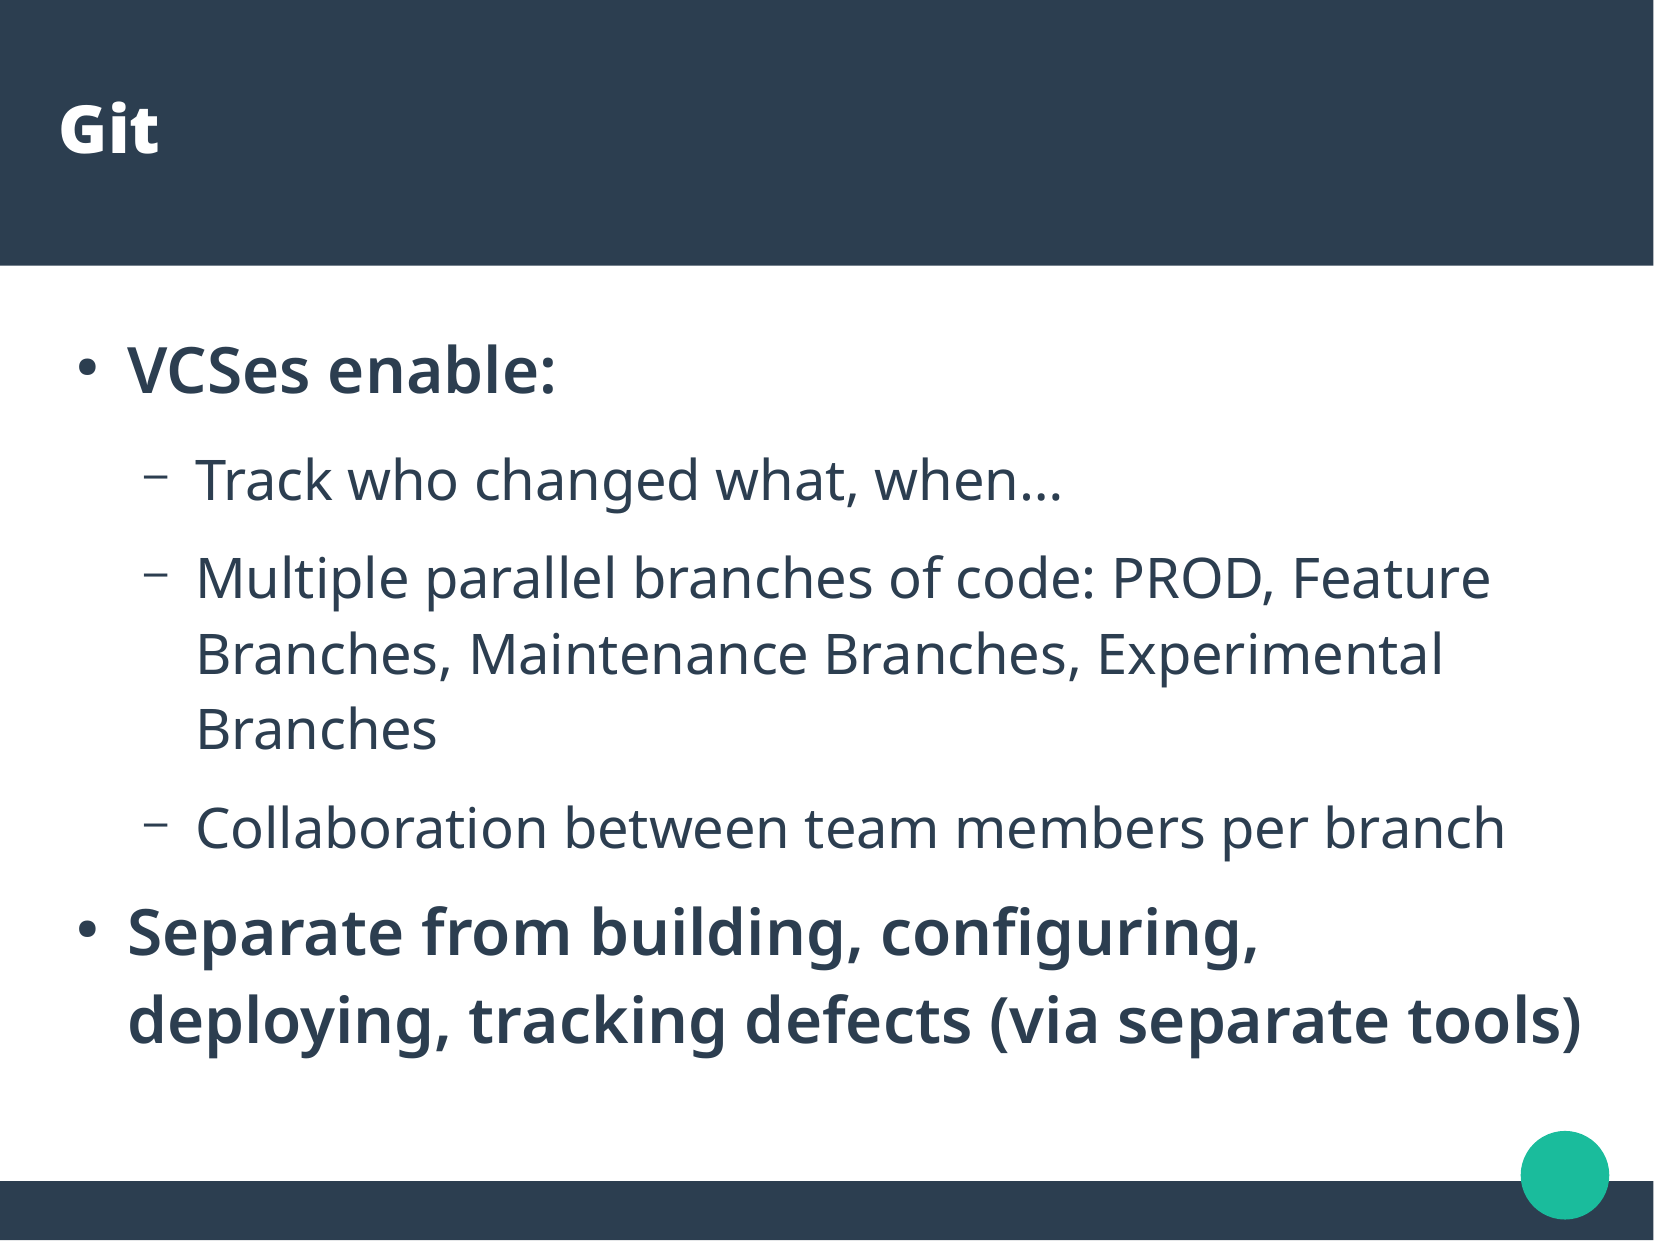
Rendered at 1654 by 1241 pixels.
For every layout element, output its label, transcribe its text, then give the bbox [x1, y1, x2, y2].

list VCSes enable: Track who changed what, when… Multiple parallel branches of code: PROD, Feature Branches, Maintenance Branches, Experimental Branches Collaboration between team members per branch Separate from building, configuring, deploying, tracking defects (via separate tools) [59, 324, 1595, 1152]
title Git [59, 49, 1595, 207]
